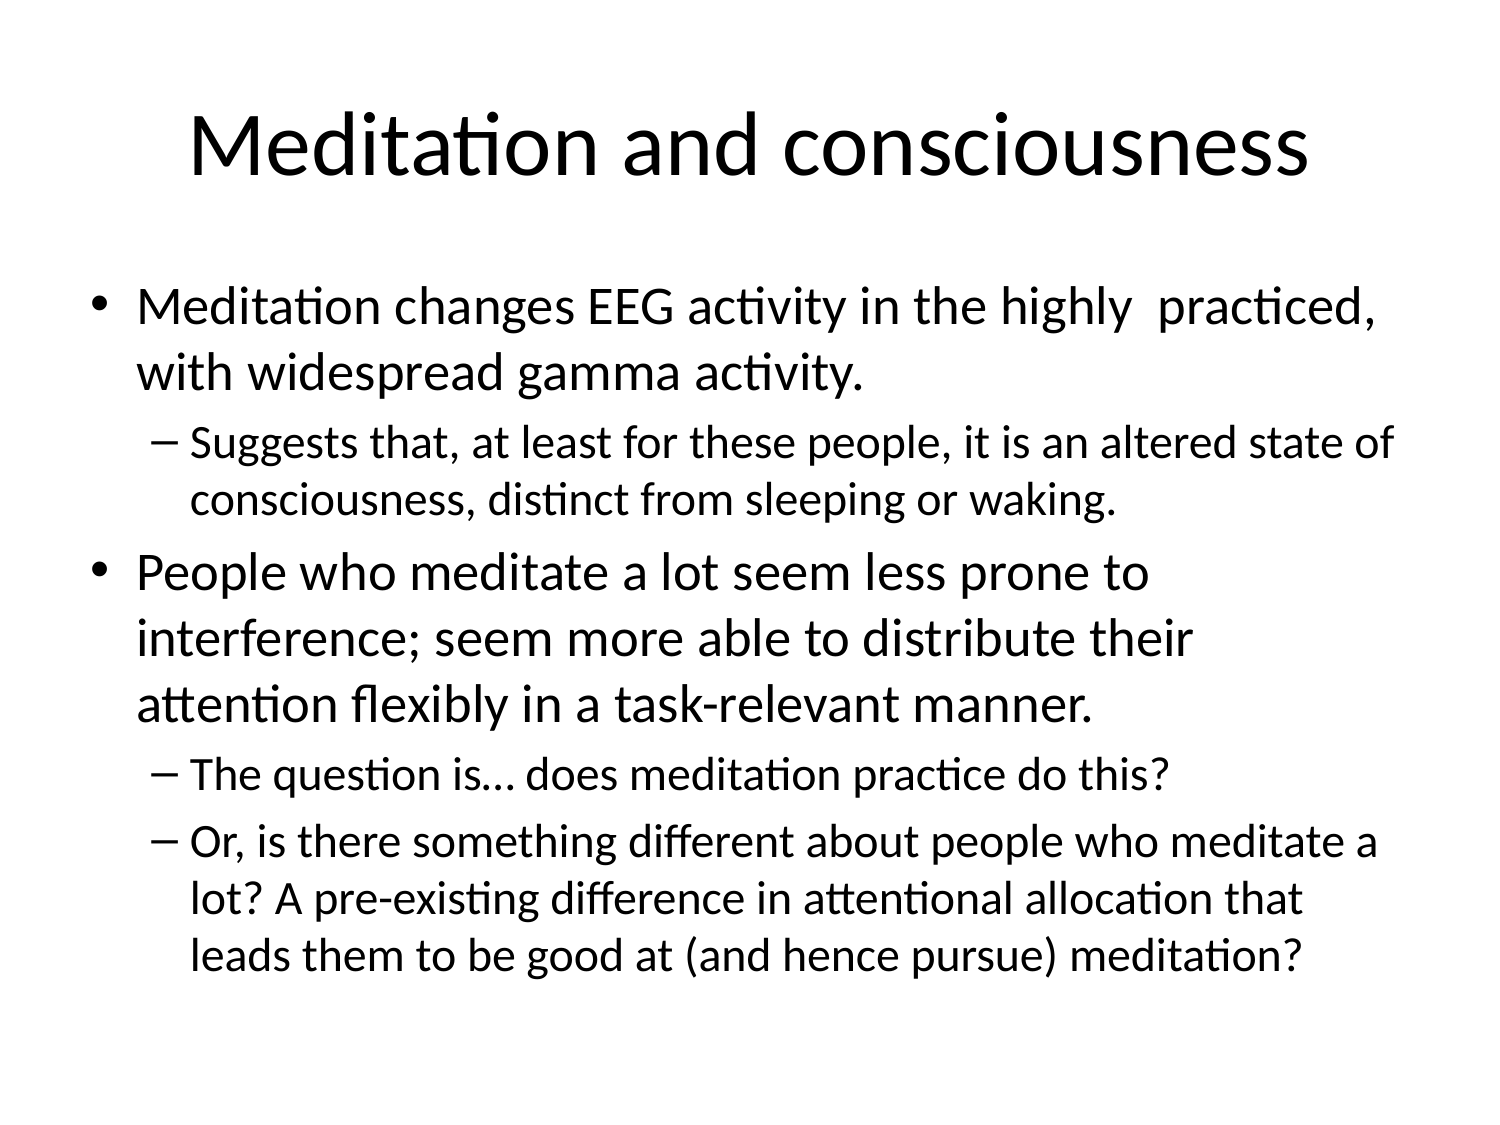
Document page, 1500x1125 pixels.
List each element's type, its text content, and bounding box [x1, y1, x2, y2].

title Meditation and consciousness [75, 45, 1425, 233]
list Meditation changes EEG activity in the highly practiced, with widespread gamma activity. Suggests that, at least for these people, it is an altered state of consciousness, distinct from sleeping or waking. People who meditate a lot seem less prone to interference; seem more able to distribute their attention flexibly in a task-relevant manner. The question is… does meditation practice do this? Or, is there something different about people who meditate a lot? A pre-existing difference in attentional allocation that leads them to be good at (and hence pursue) meditation? [75, 262, 1425, 1005]
